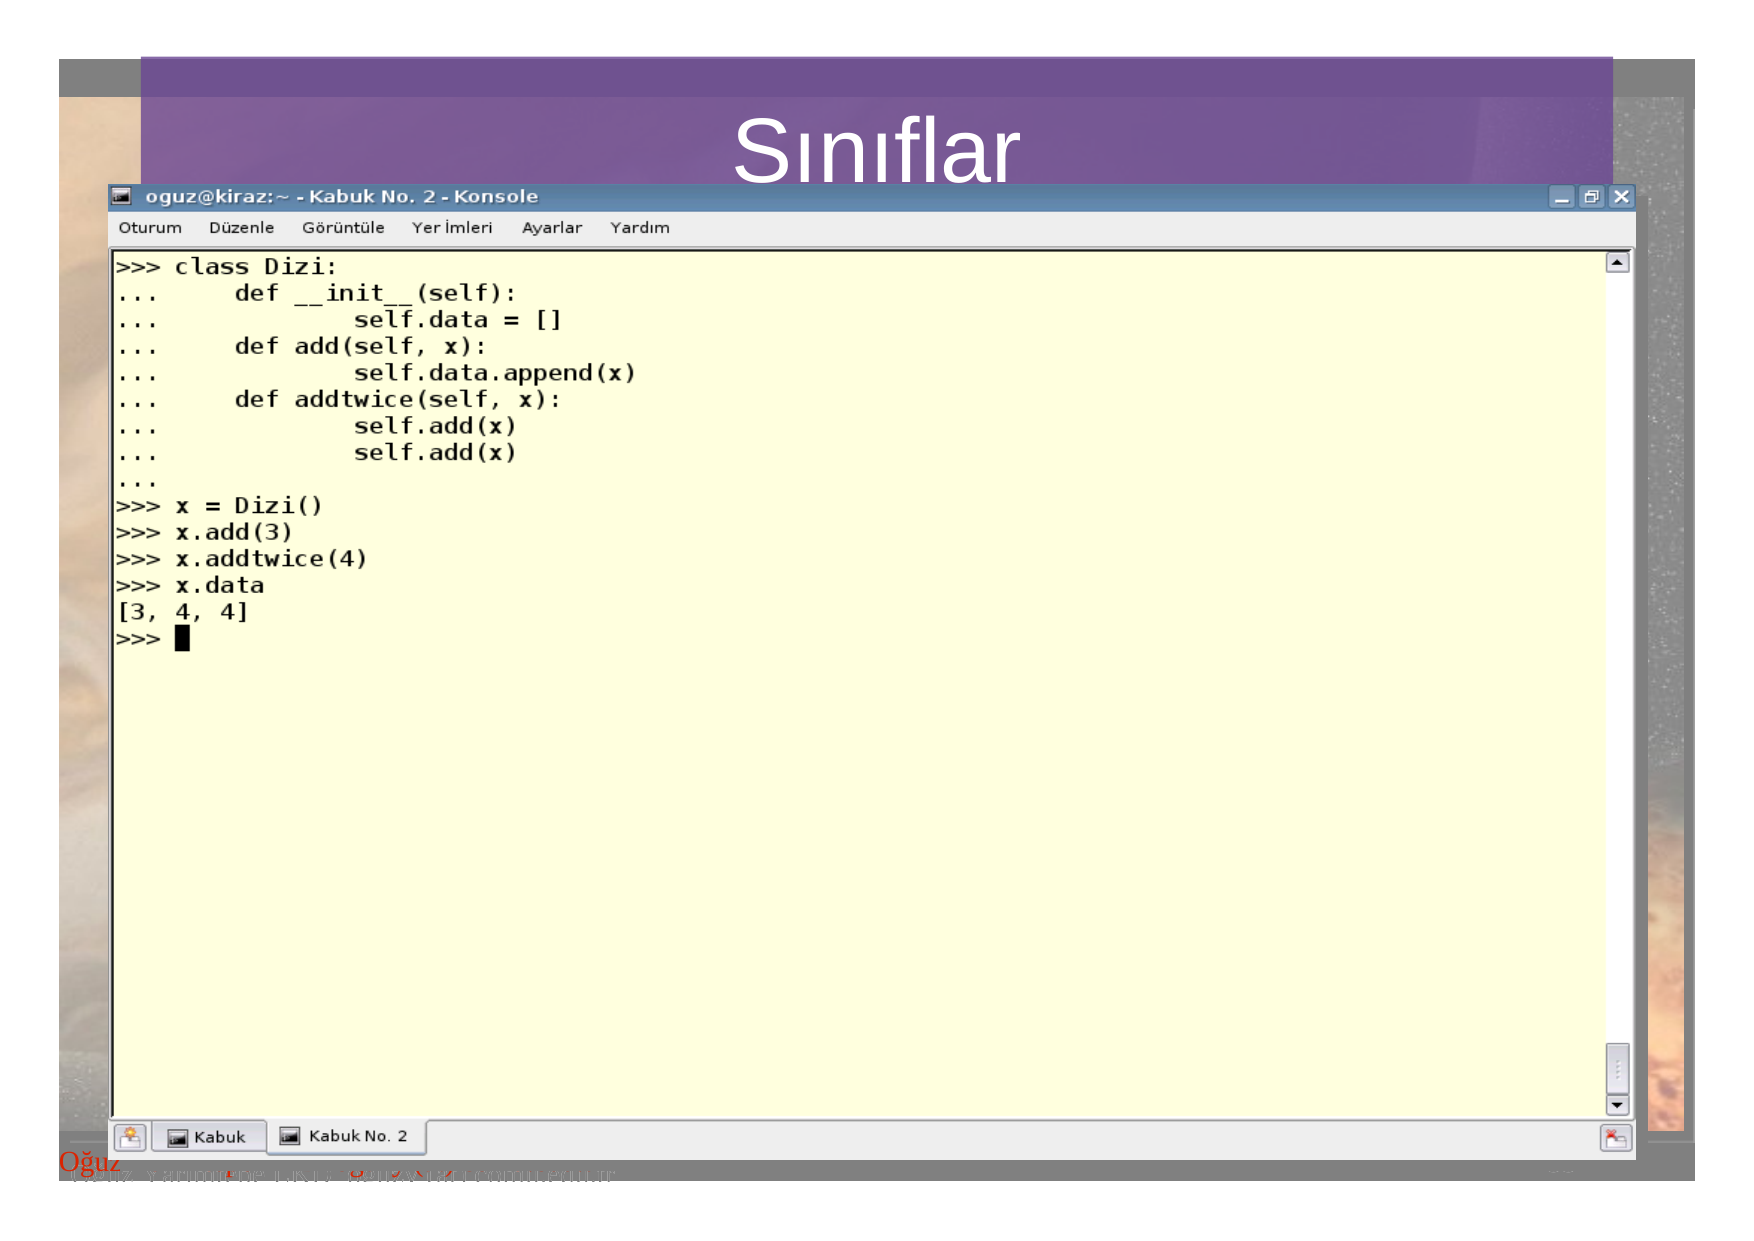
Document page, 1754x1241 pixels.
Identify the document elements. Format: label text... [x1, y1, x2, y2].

picture [59, 97, 1684, 1160]
title Sınıflar [140, 56, 1614, 184]
